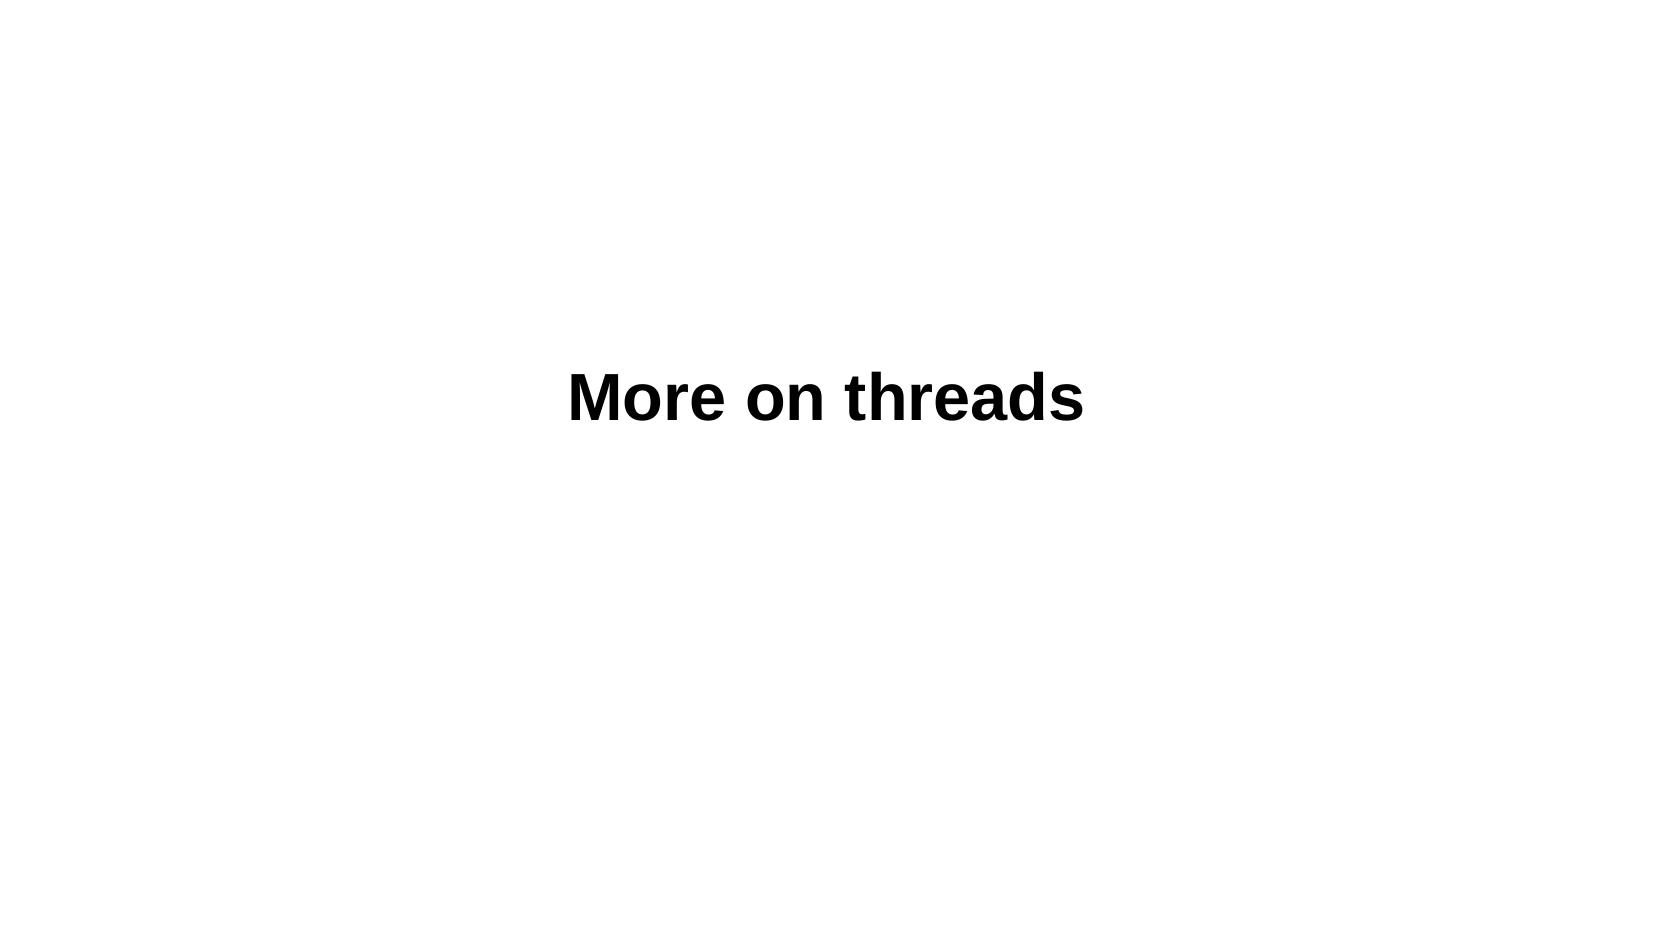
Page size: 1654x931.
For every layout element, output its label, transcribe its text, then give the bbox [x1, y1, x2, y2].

subtitle More on threads [82, 37, 1571, 758]
